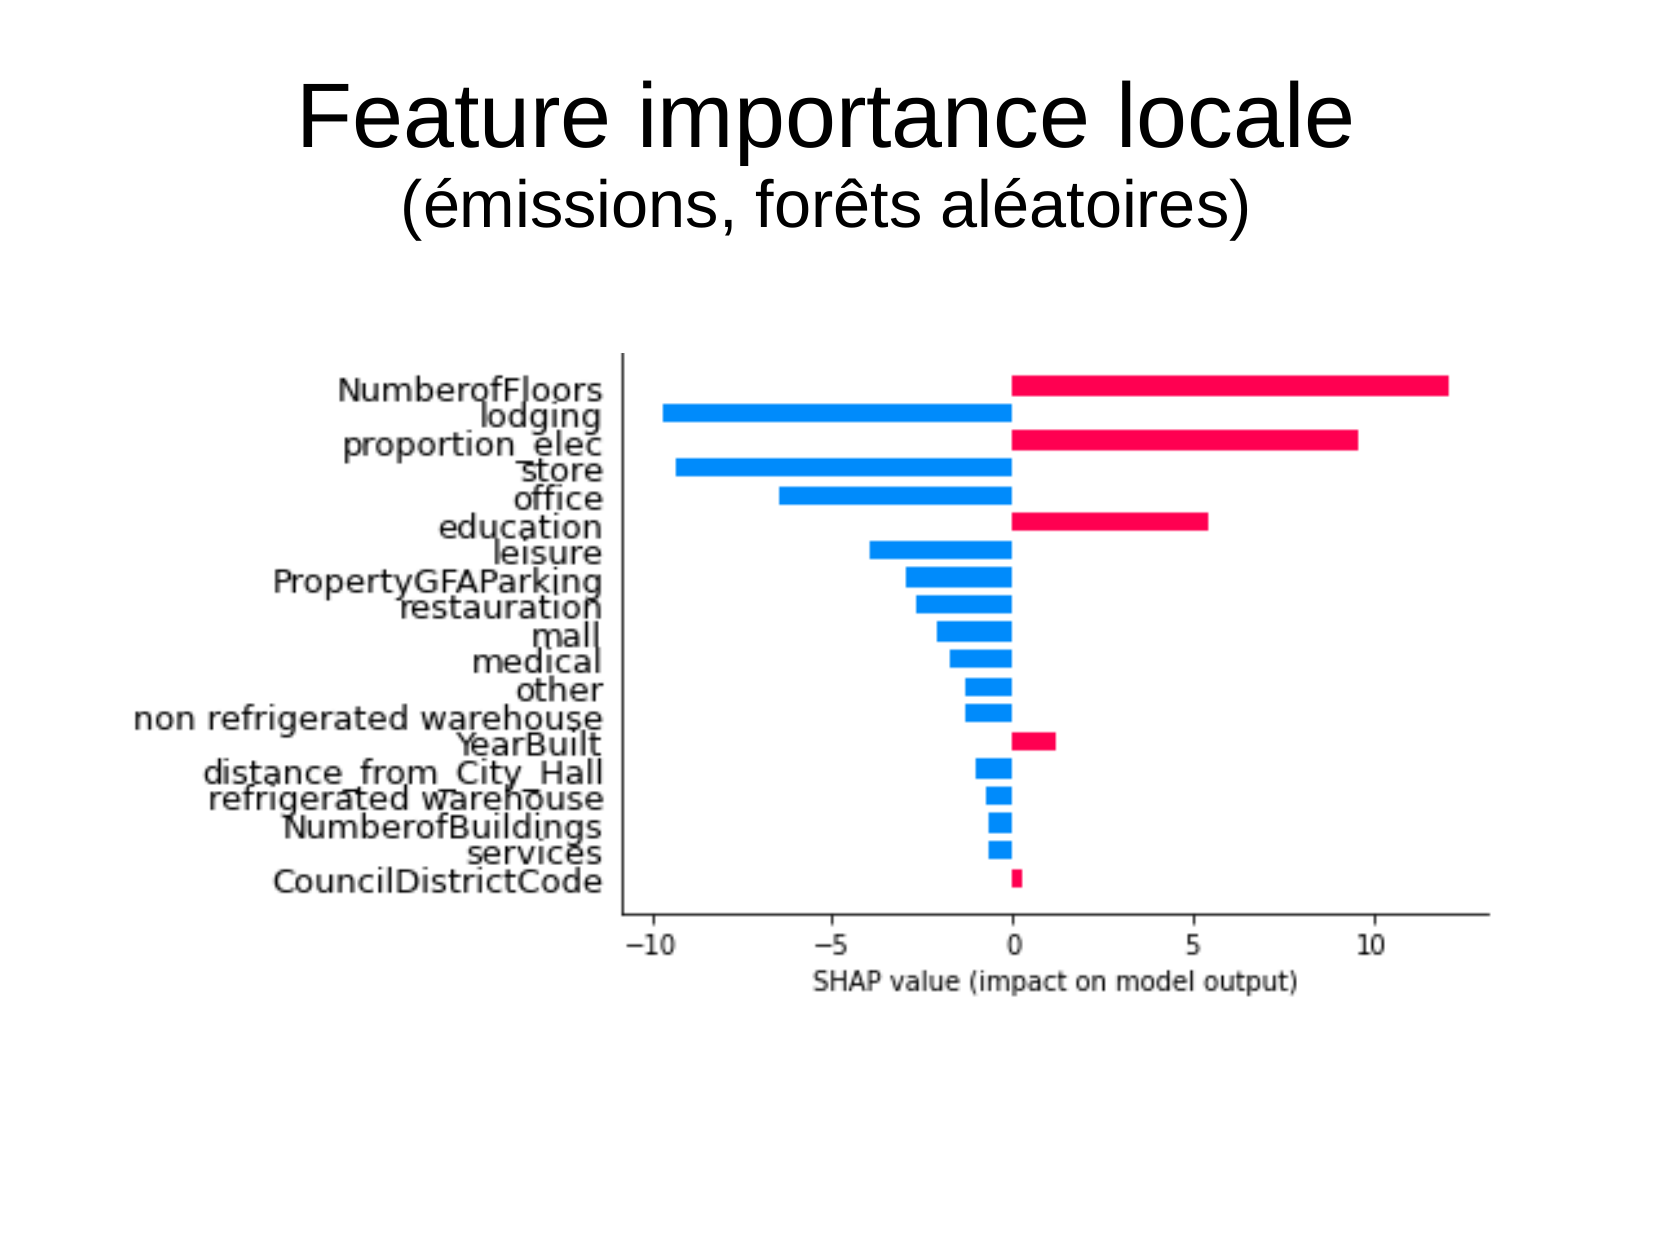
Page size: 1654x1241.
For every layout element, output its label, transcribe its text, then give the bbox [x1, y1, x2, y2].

title Feature importance locale (émissions, forêts aléatoires) [82, 49, 1571, 257]
picture [82, 353, 1571, 1046]
